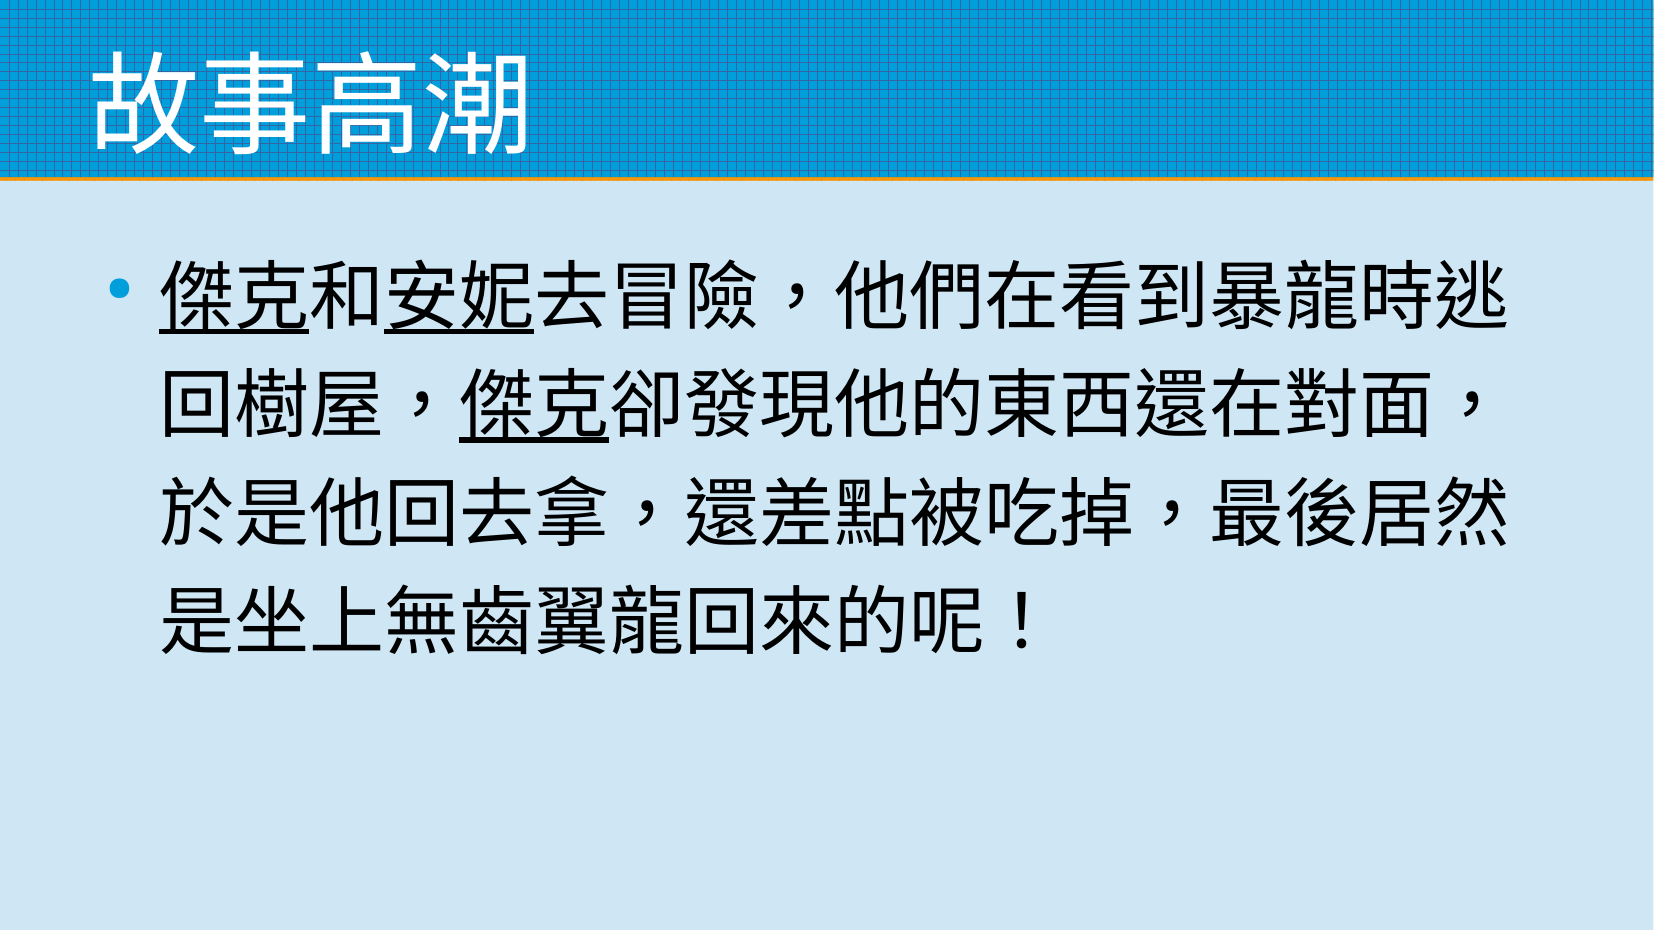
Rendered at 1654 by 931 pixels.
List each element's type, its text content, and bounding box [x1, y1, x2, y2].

list 傑克和安妮去冒險，他們在看到暴龍時逃回樹屋，傑克卻發現他的東西還在對面，於是他回去拿，還差點被吃掉，最後居然是坐上無齒翼龍回來的呢！ [88, 236, 1565, 813]
title 故事高潮 [88, 14, 1565, 178]
